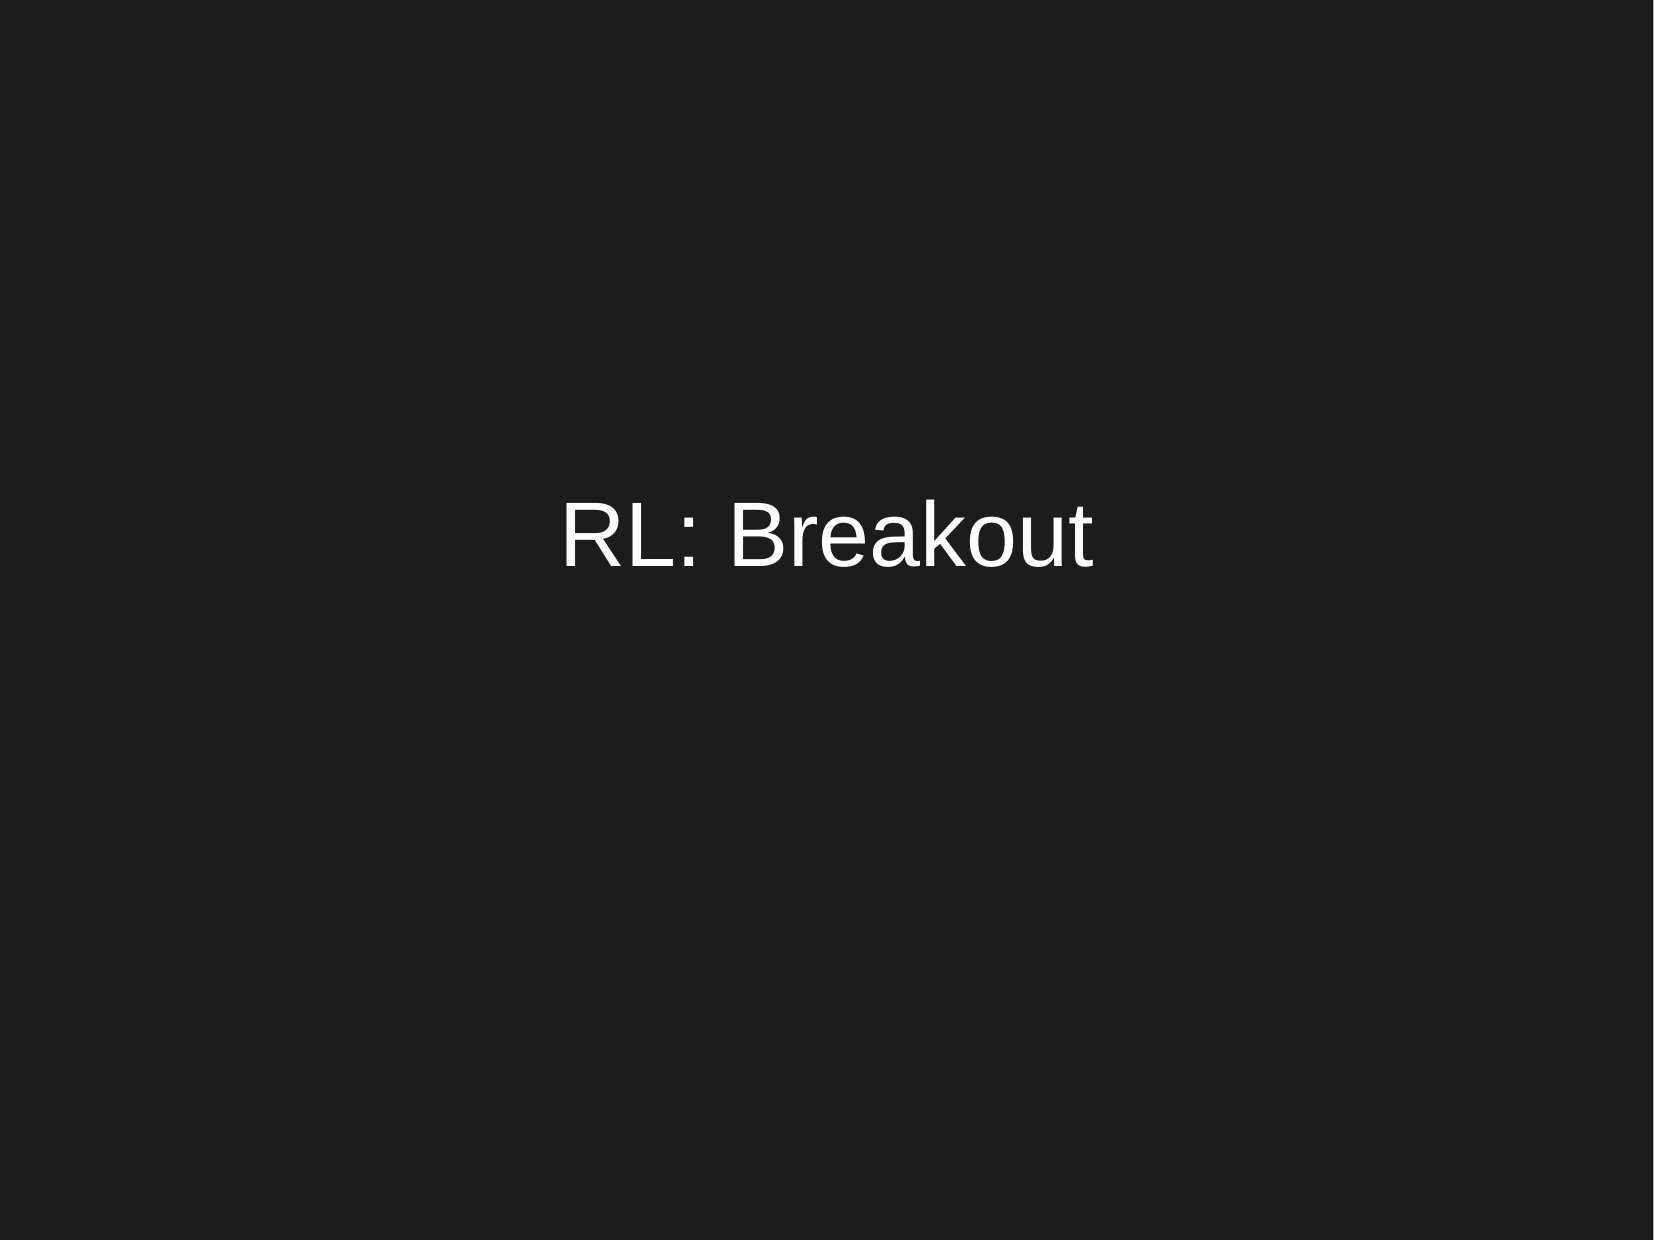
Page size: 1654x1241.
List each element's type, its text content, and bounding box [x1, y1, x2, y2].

title RL: Breakout [82, 430, 1571, 638]
